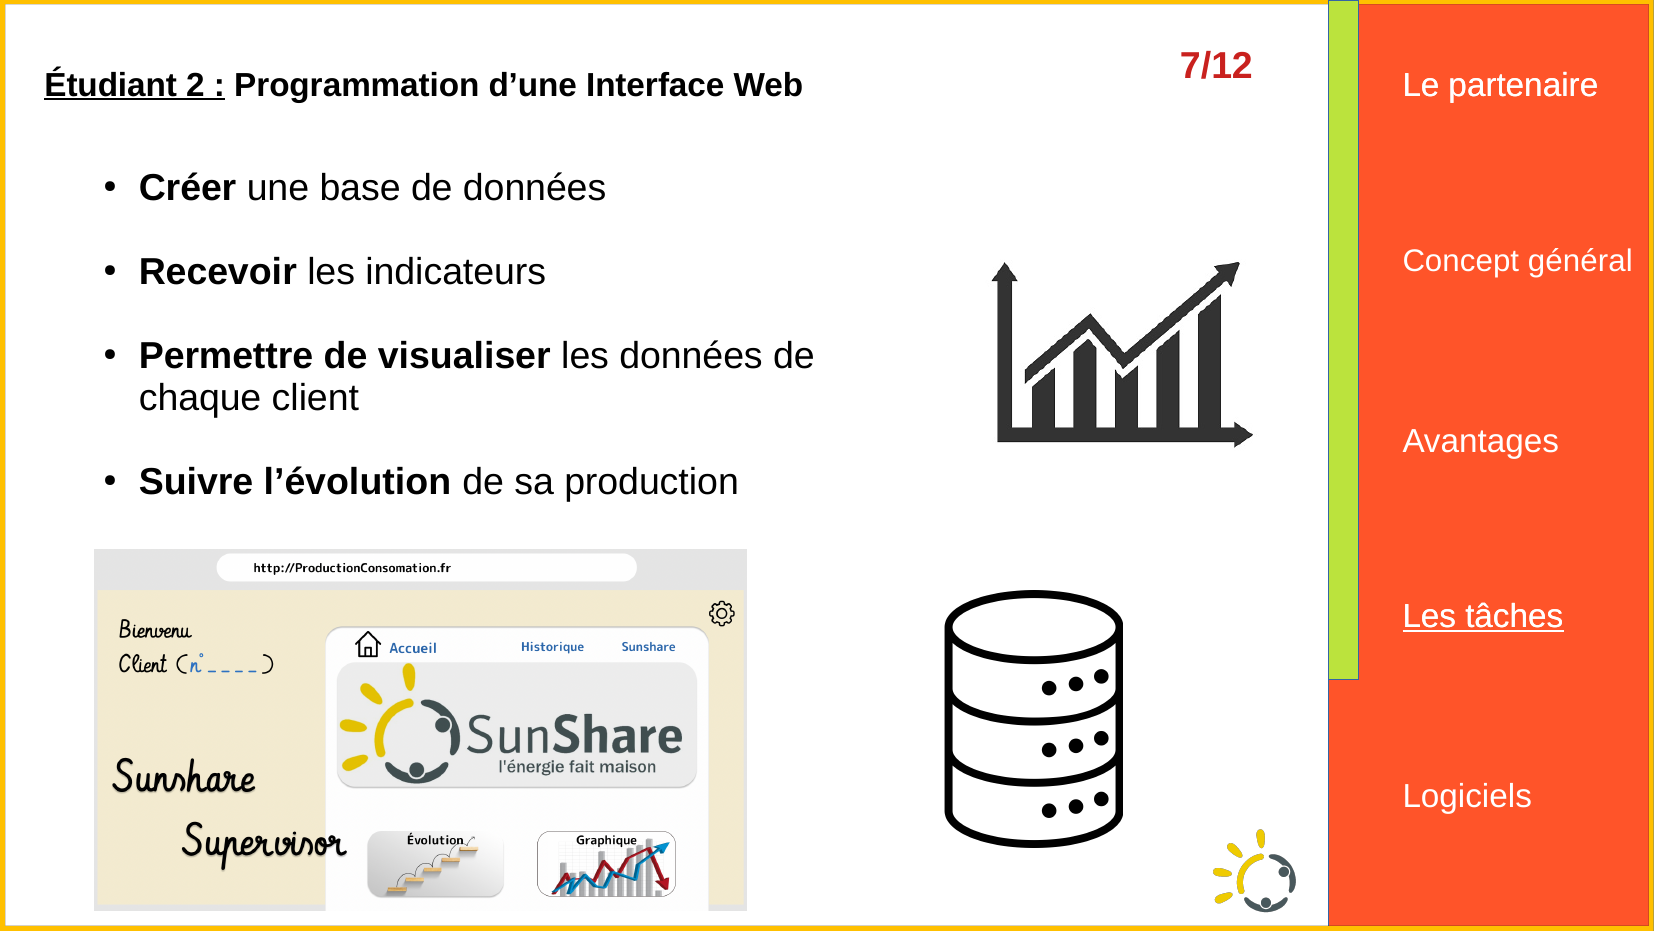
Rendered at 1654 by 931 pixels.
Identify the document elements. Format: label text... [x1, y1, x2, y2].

text_box Étudiant 2 : Programmation d’une Interface Web [29, 58, 916, 148]
text_box Les tâches [1387, 590, 1654, 678]
text_box Le partenaire [1387, 59, 1654, 116]
text_box [1328, 0, 1359, 680]
picture [0, 0, 1654, 931]
text_box Créer une base de données Recevoir les indicateurs Permettre de visualiser les données de chaque client Suivre l’évolution de sa production [88, 159, 945, 522]
